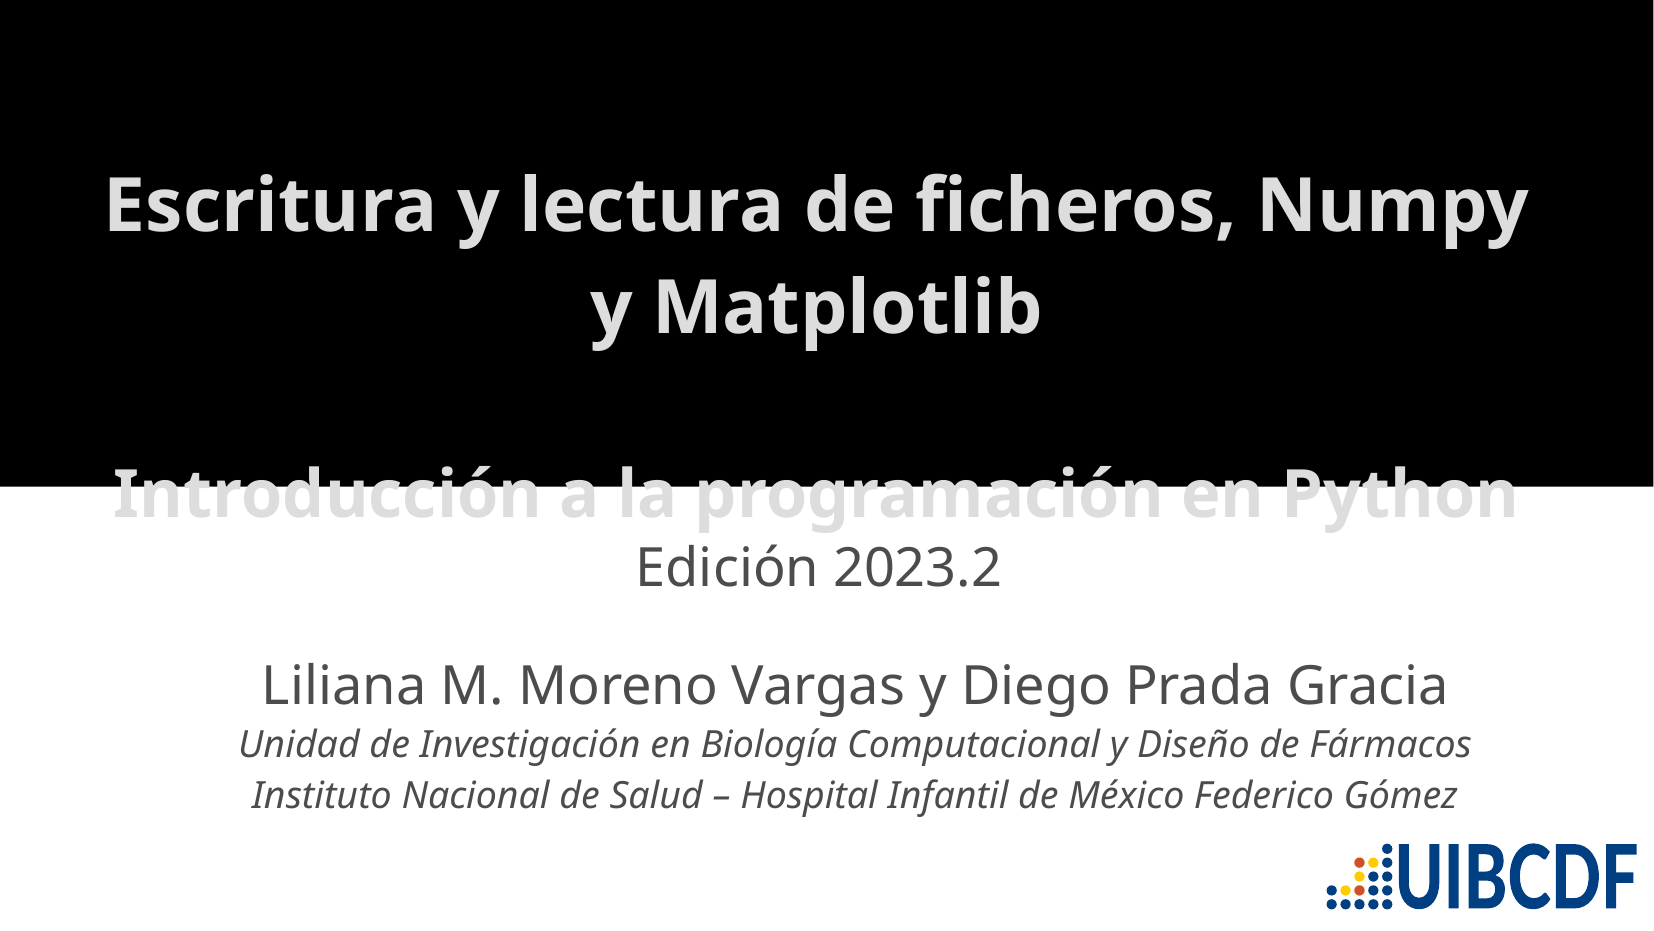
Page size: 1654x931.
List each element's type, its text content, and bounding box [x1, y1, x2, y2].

text_box Escritura y lectura de ficheros, Numpy y Matplotlib Introducción a la programación en Python [81, 143, 1552, 451]
text_box [1297, 478, 1310, 487]
text_box Edición 2023.2 [361, 520, 1277, 622]
picture [1324, 841, 1637, 912]
text_box Unidad de Investigación en Biología Computacional y Diseño de Fármacos Instituto Nacional de Salud – Hospital Infantil de México Federico Gómez [220, 709, 1492, 801]
text_box [0, 0, 1654, 487]
text_box Liliana M. Moreno Vargas y Diego Prada Gracia [237, 638, 1475, 763]
